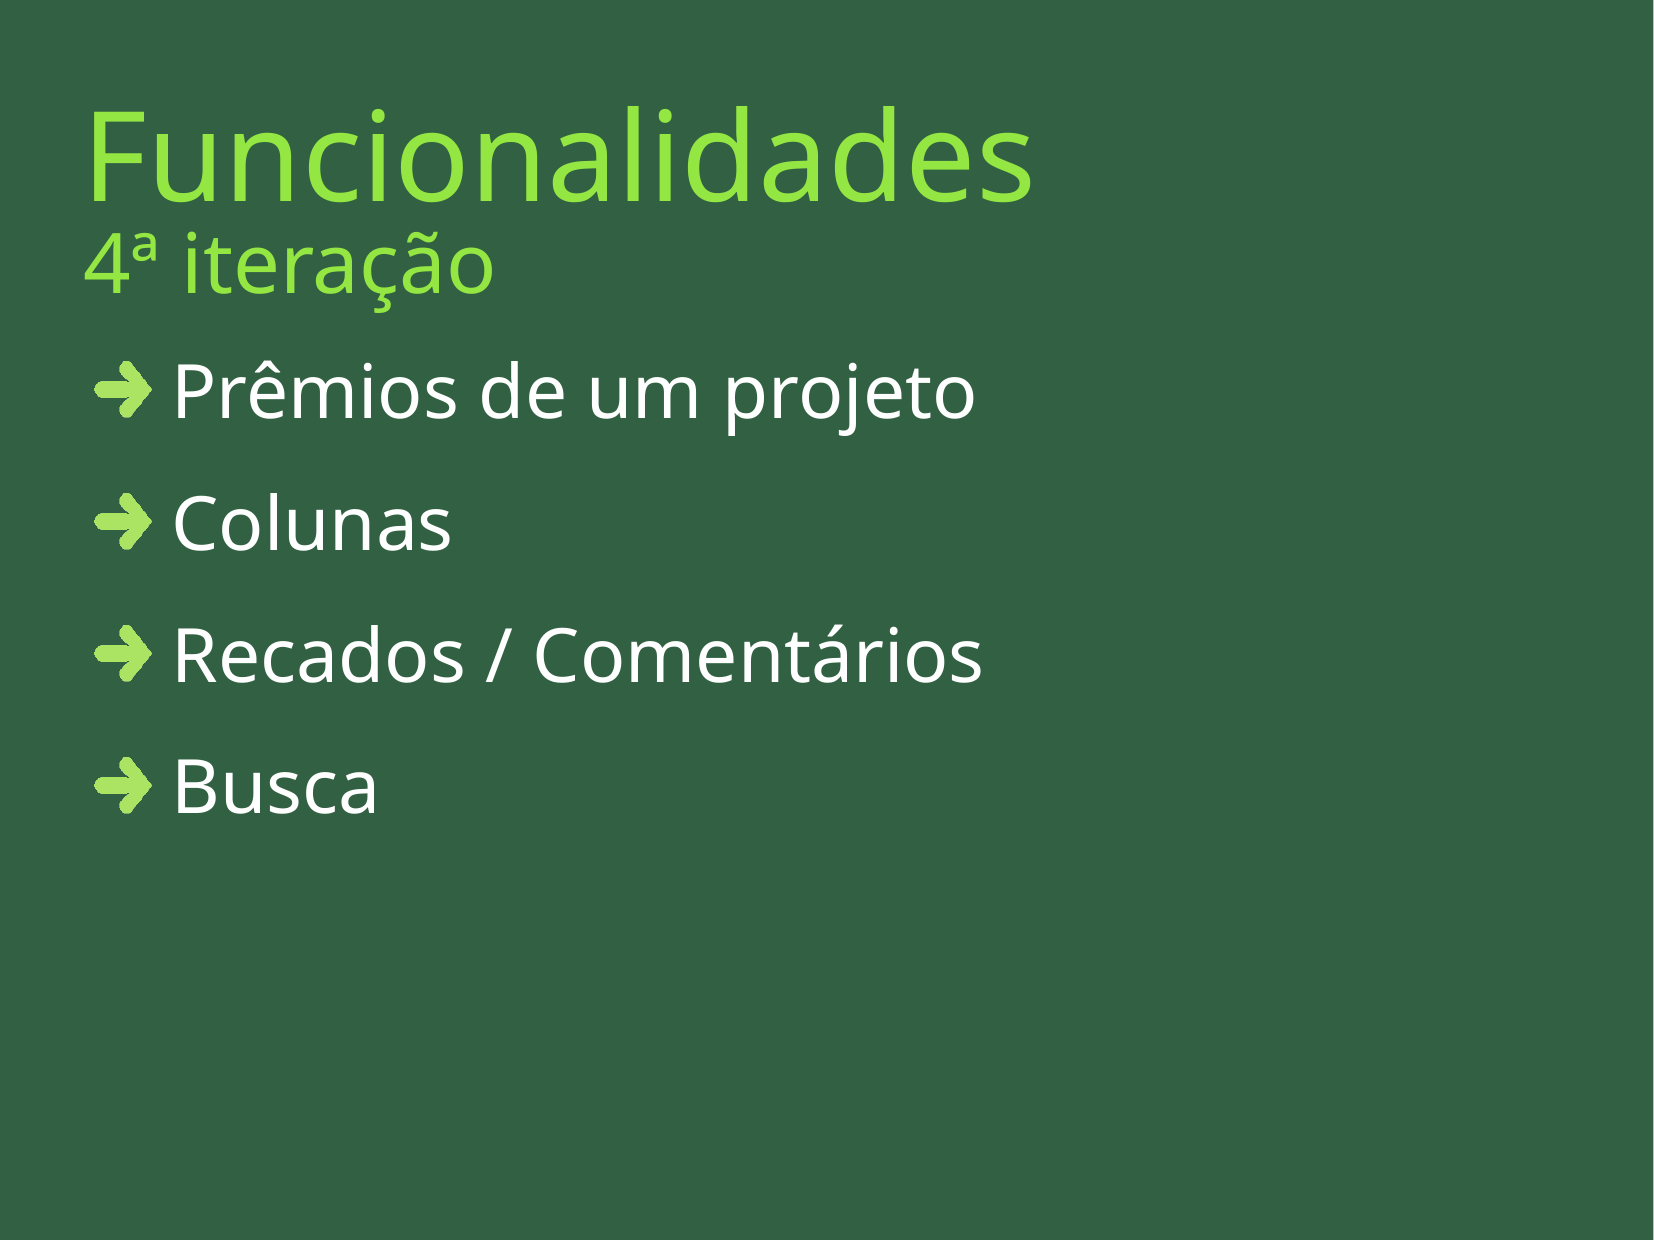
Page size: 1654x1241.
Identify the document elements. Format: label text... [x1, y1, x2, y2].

title Funcionalidades [82, 49, 1571, 257]
title 4ª iteração [83, 183, 1572, 340]
list Prêmios de um projeto Colunas Recados / Comentários Busca [76, 338, 1566, 1034]
